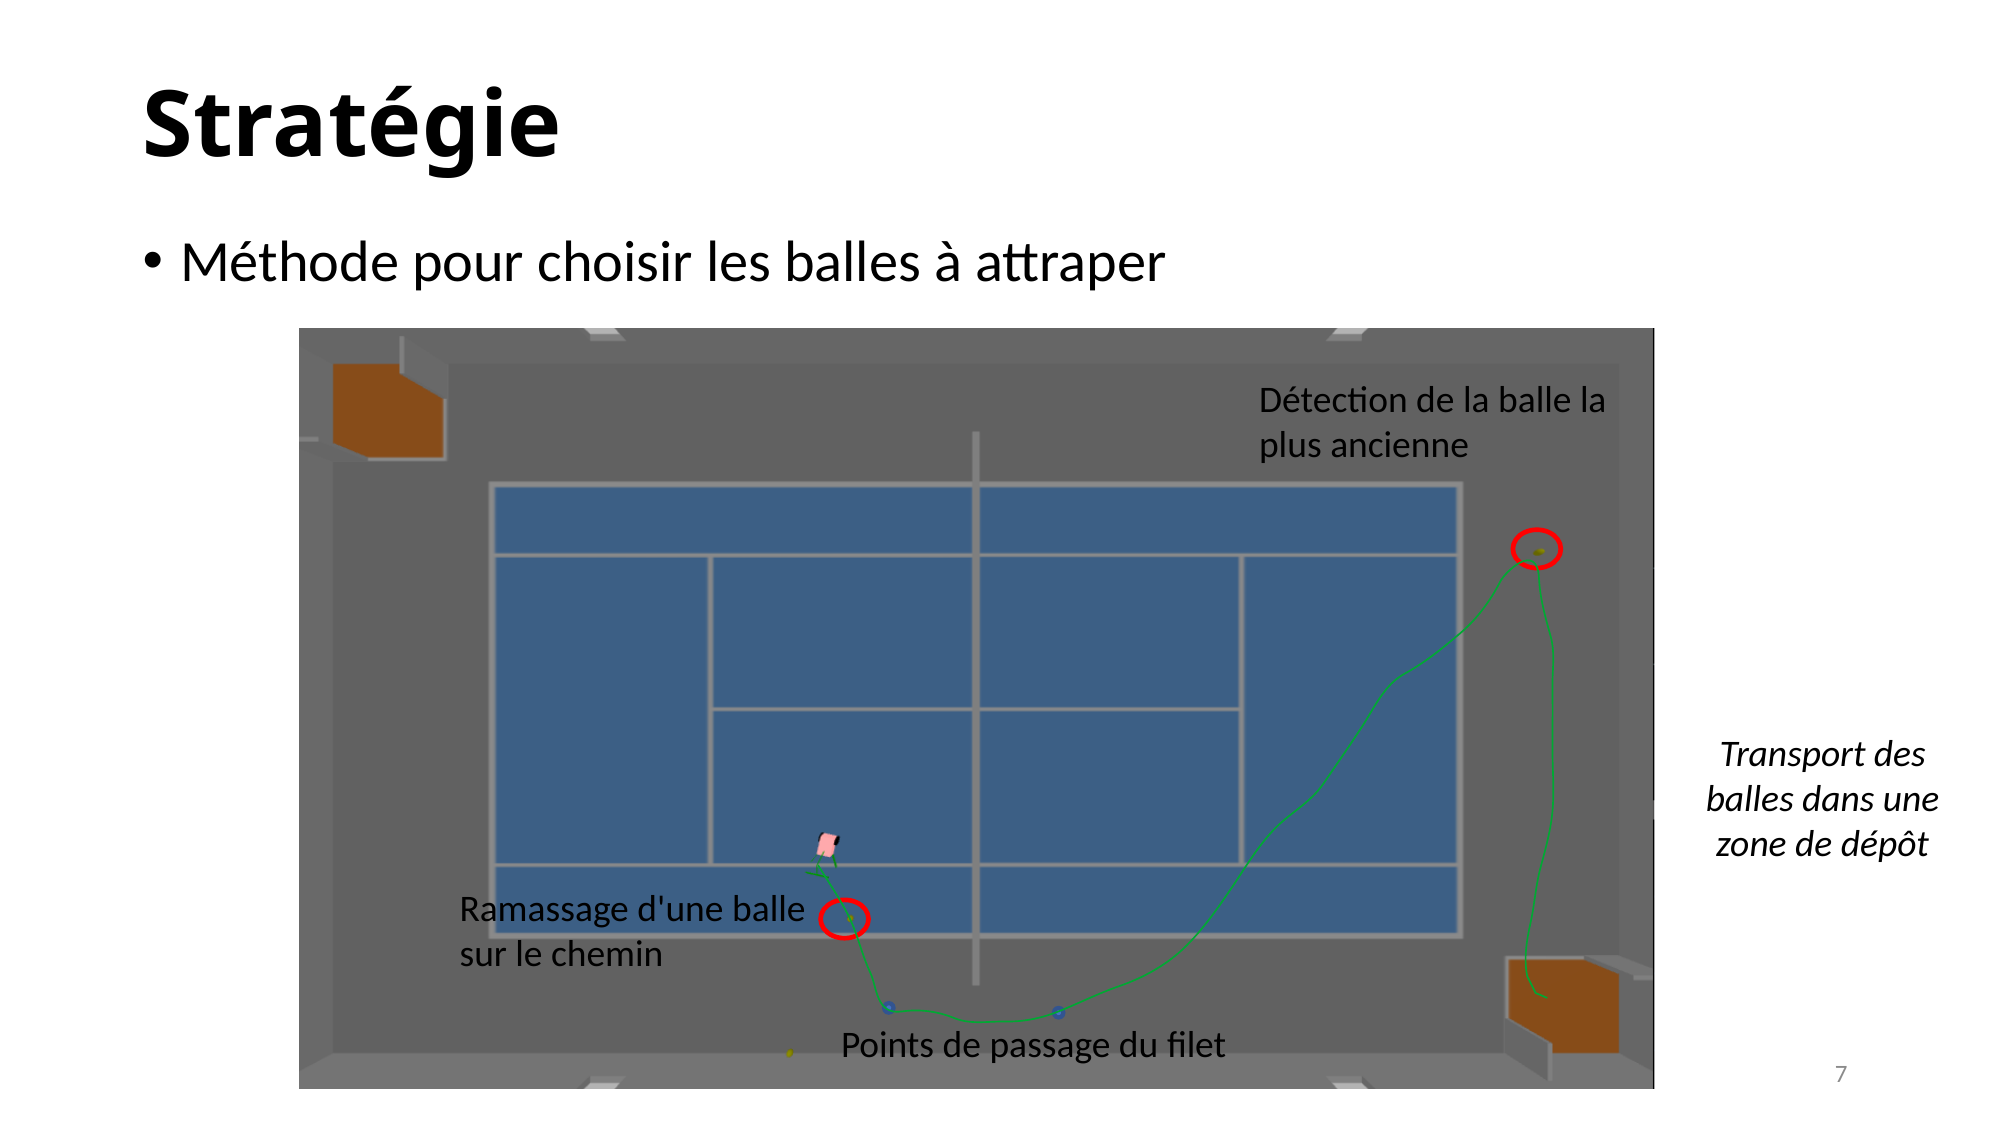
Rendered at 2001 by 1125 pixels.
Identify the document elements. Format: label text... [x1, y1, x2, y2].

text_box Points de passage du filet [826, 1012, 1257, 1073]
text_box Méthode pour choisir les balles à attraper [127, 224, 1853, 329]
text_box <number> [1412, 1042, 1863, 1103]
text_box Stratégie [127, 18, 1853, 224]
text_box [884, 1003, 894, 1012]
text_box [1054, 1007, 1064, 1012]
text_box Ramassage d'une balle sur le chemin [444, 876, 876, 982]
picture [299, 328, 1655, 1089]
text_box Détection de la balle la plus ancienne [1244, 367, 1675, 472]
text_box Transport des balles dans une zone de dépôt [1673, 721, 1972, 872]
